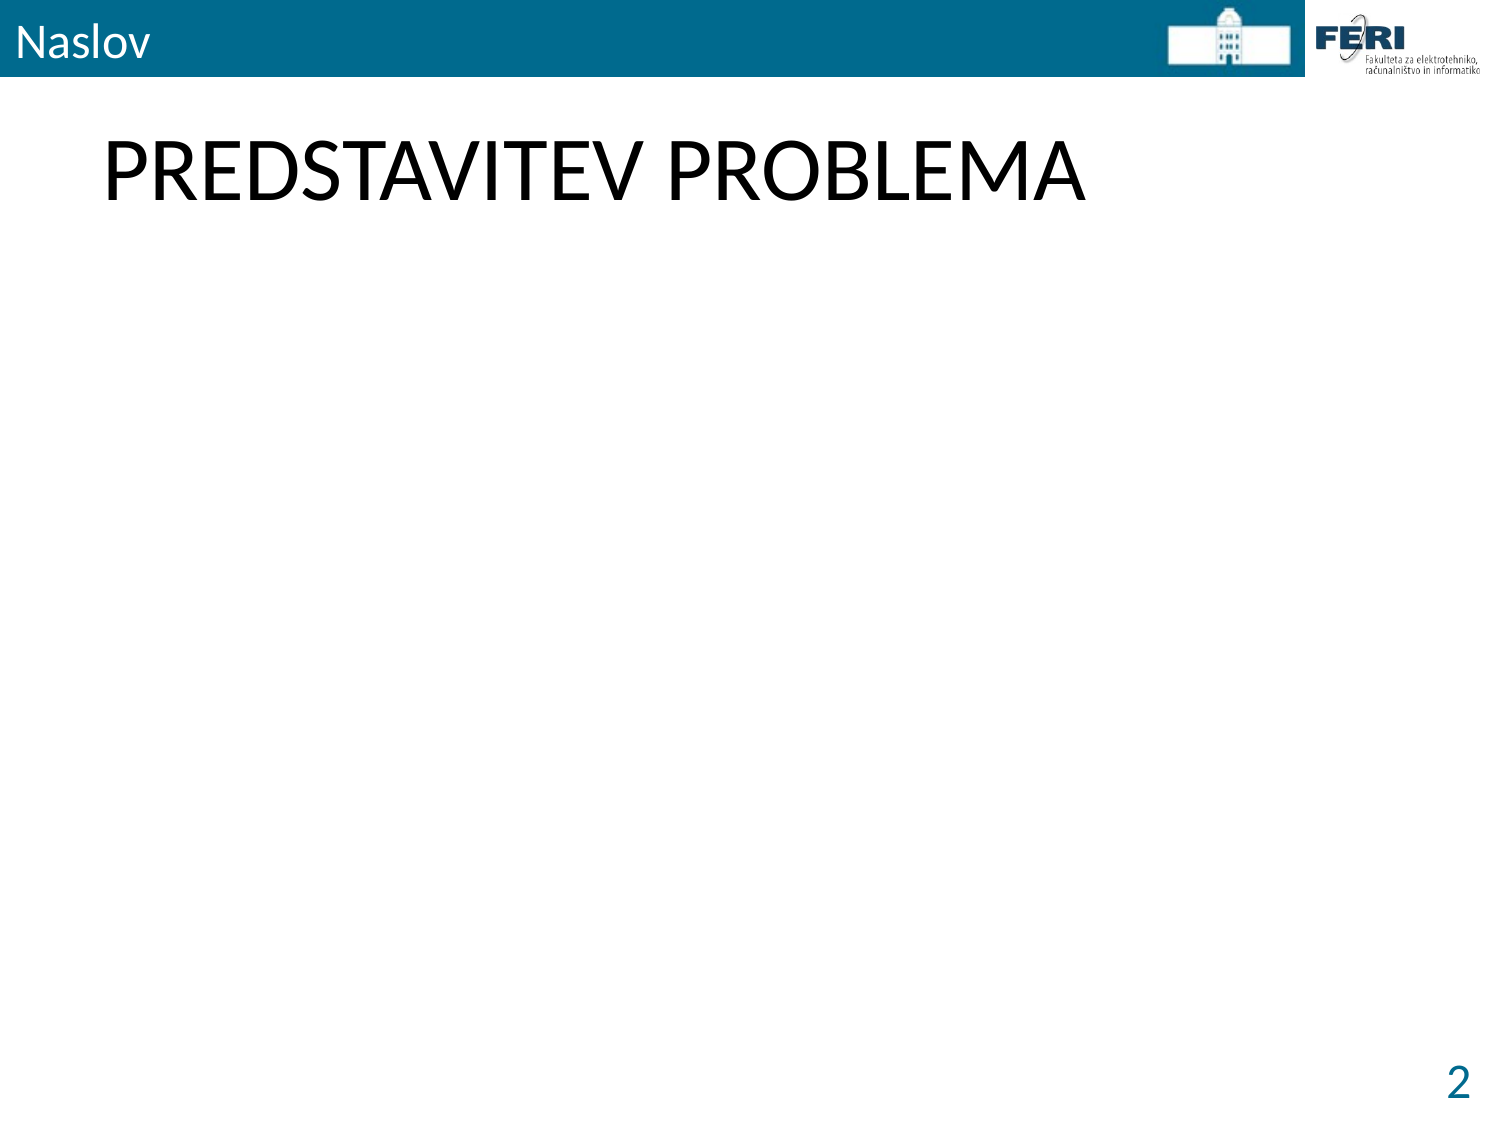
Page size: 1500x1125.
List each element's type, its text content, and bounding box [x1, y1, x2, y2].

footer Naslov [0, 0, 1117, 77]
picture [1167, 7, 1292, 66]
picture [1316, 13, 1480, 74]
slide_number <number> [1339, 1046, 1487, 1112]
title PREDSTAVITEV PROBLEMA [87, 78, 1425, 250]
